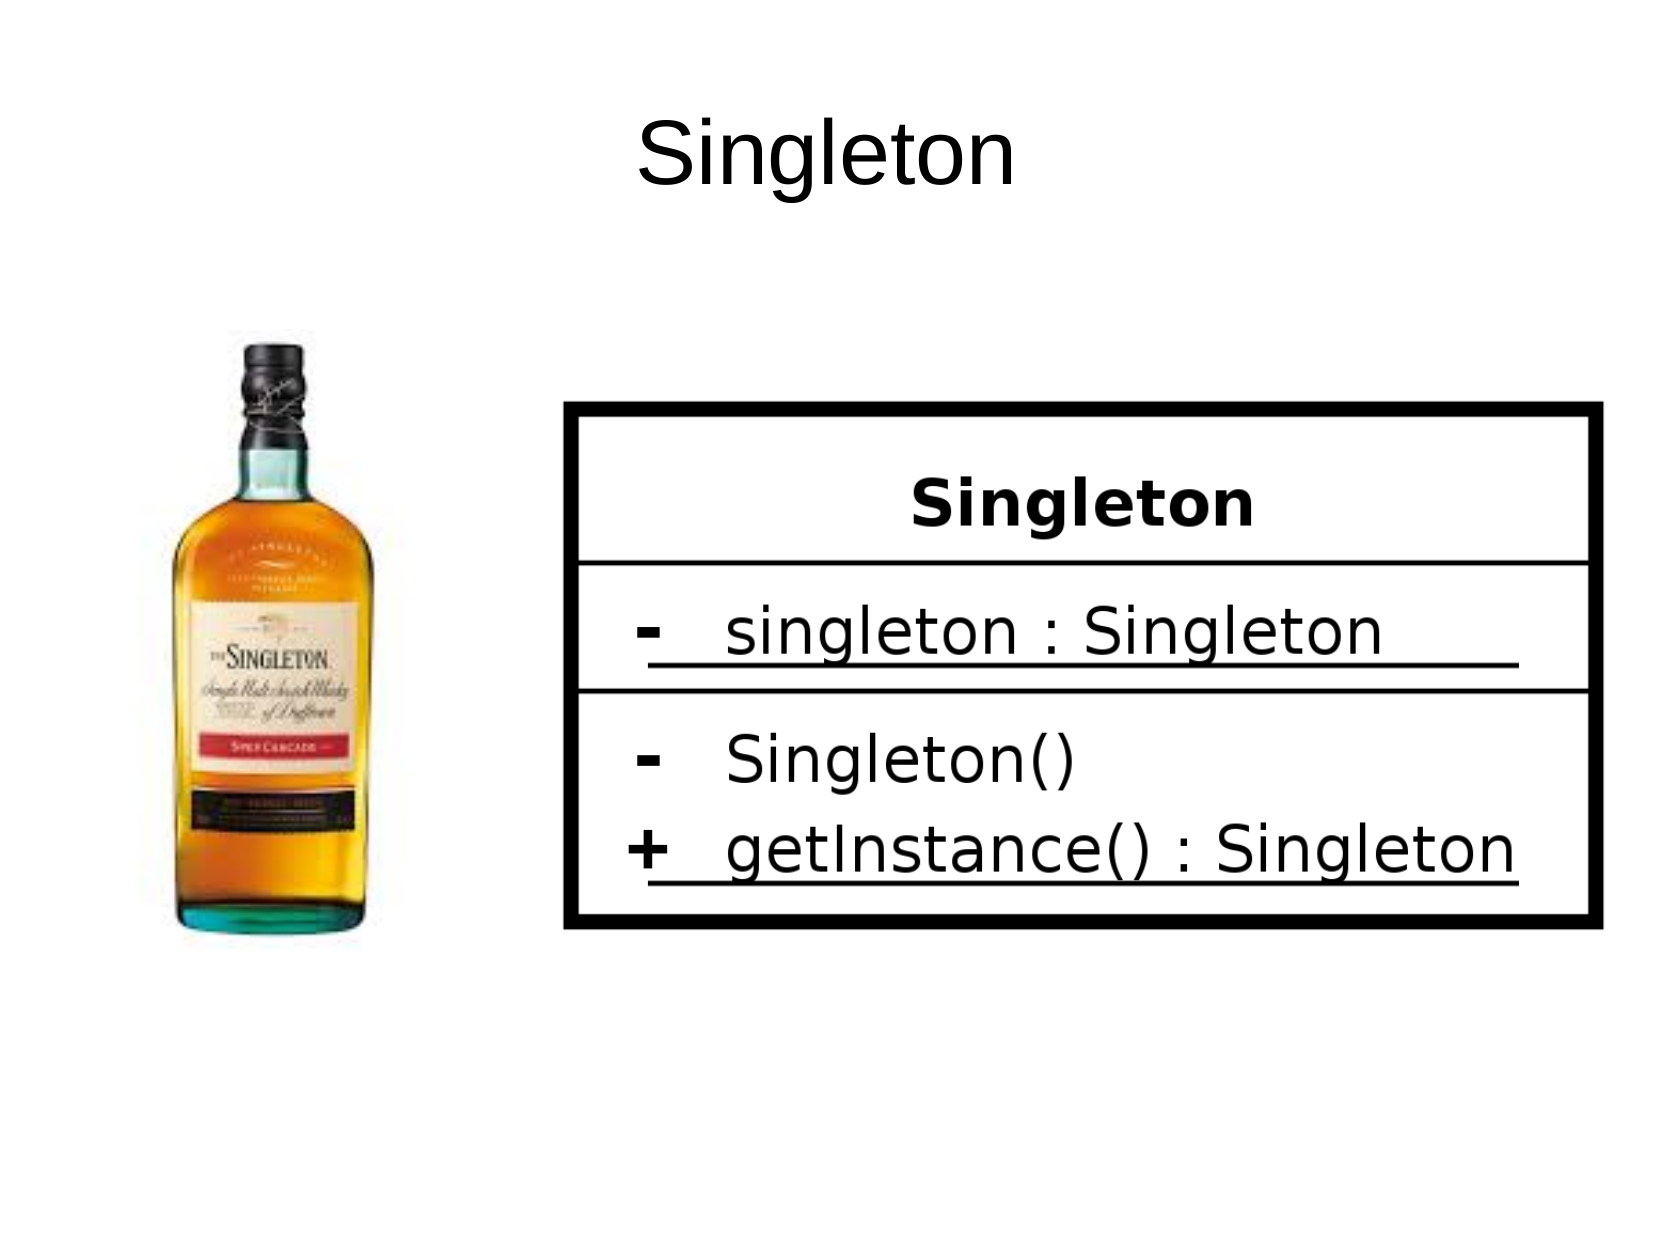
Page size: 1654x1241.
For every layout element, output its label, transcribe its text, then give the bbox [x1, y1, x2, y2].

title Singleton [82, 49, 1571, 257]
picture [0, 281, 1654, 1051]
